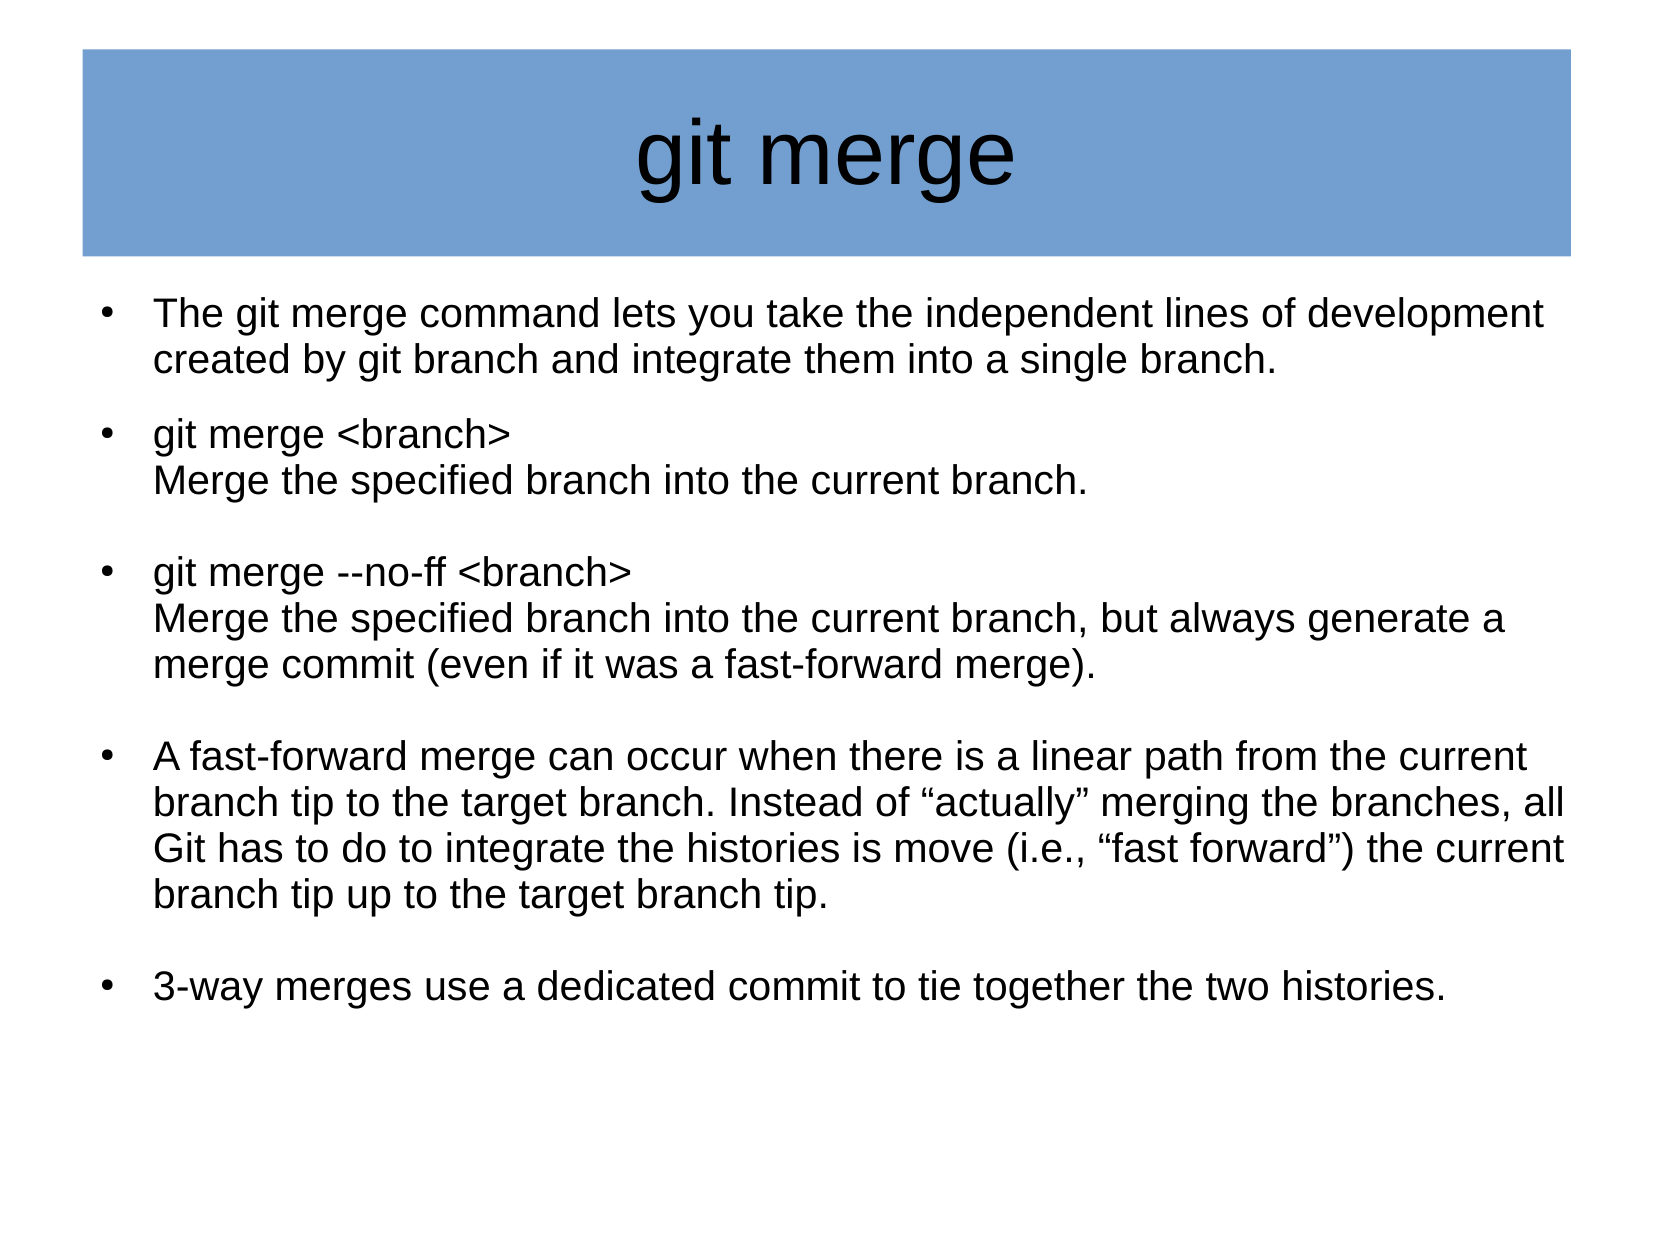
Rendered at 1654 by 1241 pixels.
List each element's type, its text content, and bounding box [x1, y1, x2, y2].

title git merge [82, 49, 1571, 257]
list The git merge command lets you take the independent lines of development created by git branch and integrate them into a single branch. git merge <branch> Merge the specified branch into the current branch. git merge --no-ff <branch> Merge the specified branch into the current branch, but always generate a merge commit (even if it was a fast-forward merge). A fast-forward merge can occur when there is a linear path from the current branch tip to the target branch. Instead of “actually” merging the branches, all Git has to do to integrate the histories is move (i.e., “fast forward”) the current branch tip up to the target branch tip. 3-way merges use a dedicated commit to tie together the two histories. [82, 290, 1571, 1010]
